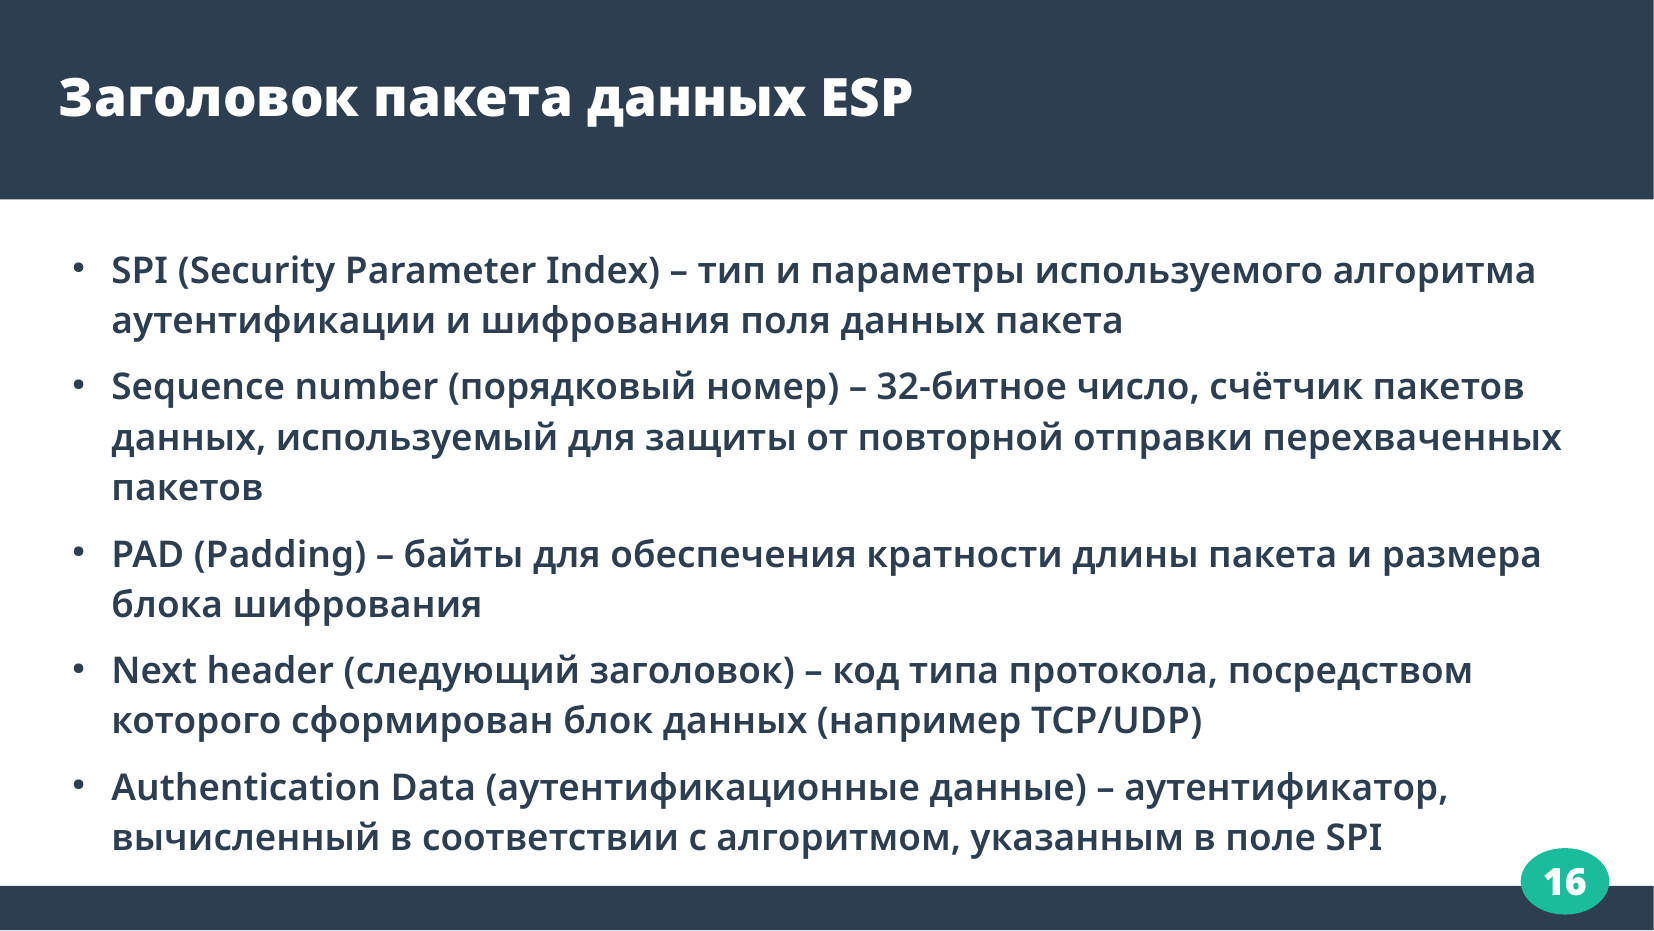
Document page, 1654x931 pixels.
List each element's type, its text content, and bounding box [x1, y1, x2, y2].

title Заголовок пакета данных ESP [59, 37, 1595, 155]
list SPI (Security Parameter Index) – тип и параметры используемого алгоритма аутентификации и шифрования поля данных пакета Sequence number (порядковый номер) – 32-битное число, счётчик пакетов данных, используемый для защиты от повторной отправки перехваченных пакетов PAD (Padding) – байты для обеспечения кратности длины пакета и размера блока шифрования Next header (следующий заголовок) – код типа протокола, посредством которого сформирован блок данных (например TCP/UDP) Authentication Data (аутентификационные данные) – аутентификатор, вычисленный в соответствии с алгоритмом, указанным в поле SPI [59, 243, 1595, 864]
